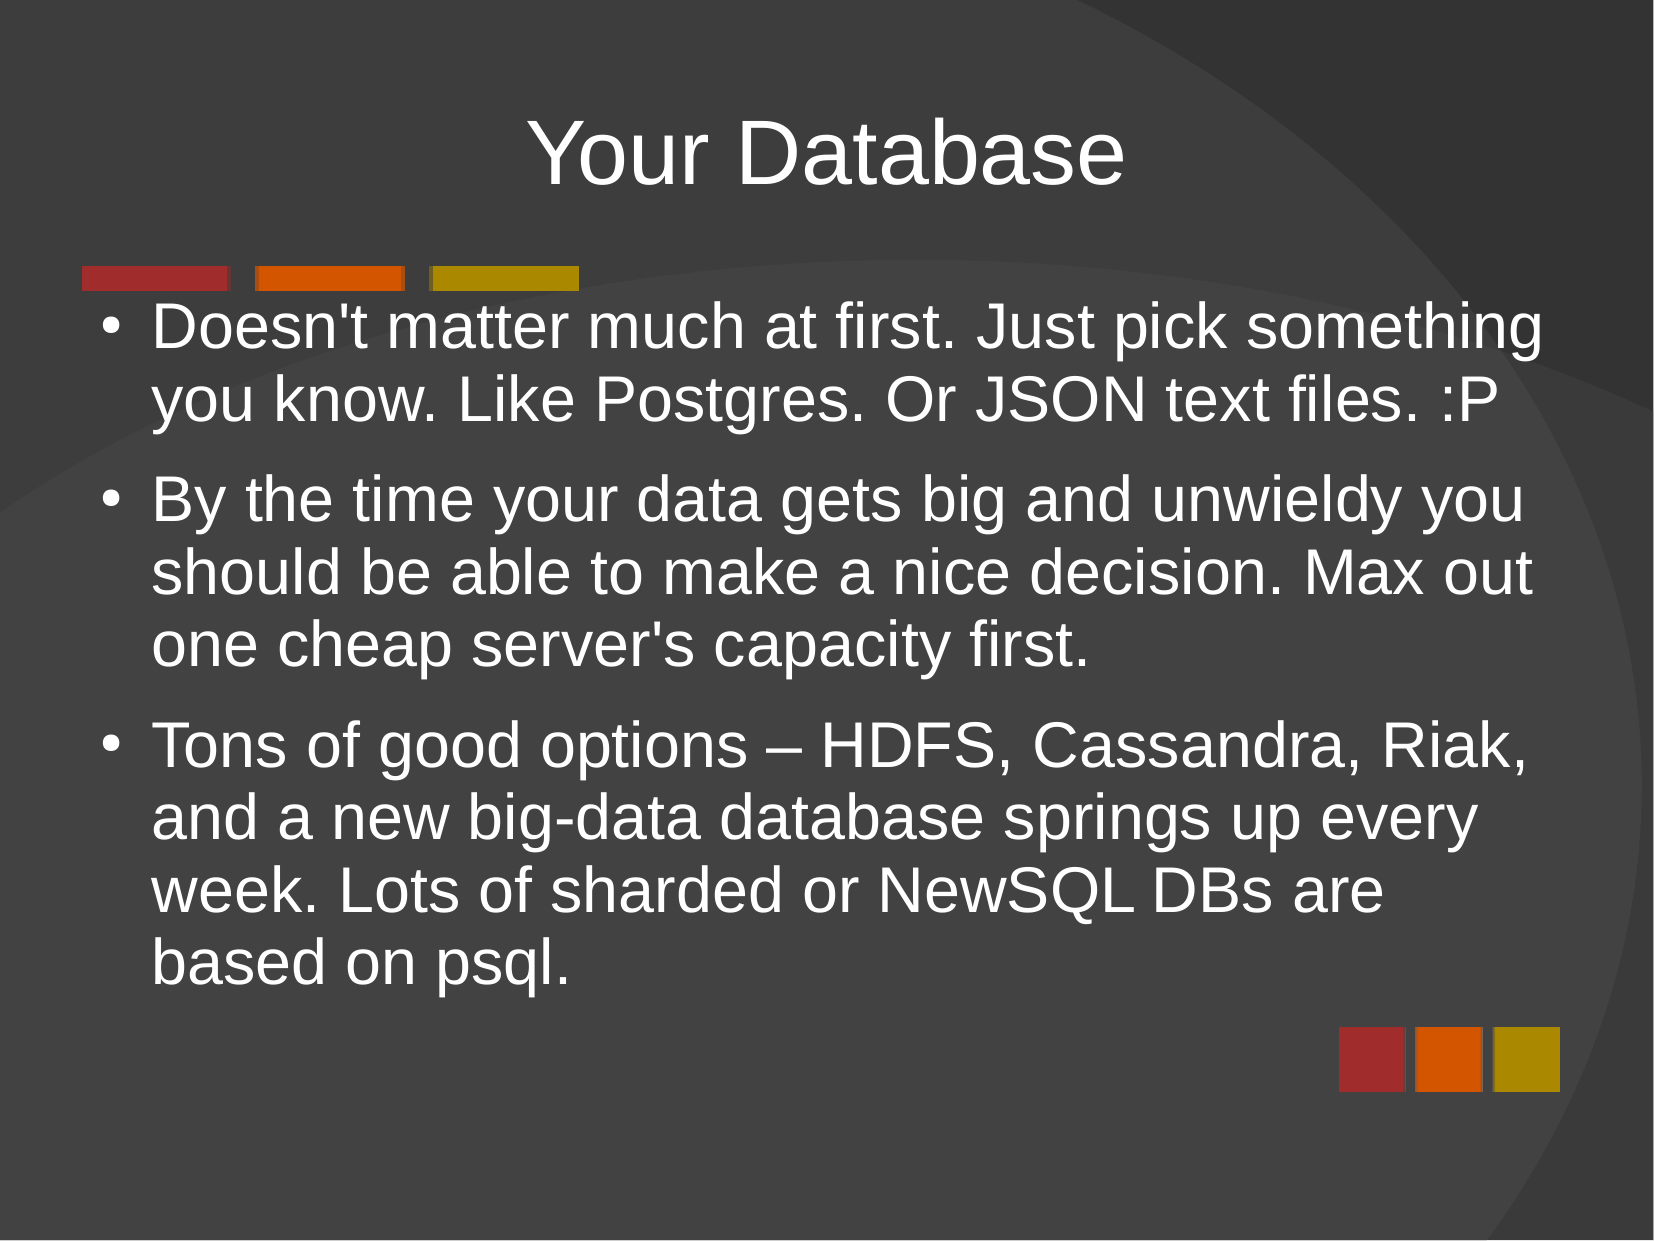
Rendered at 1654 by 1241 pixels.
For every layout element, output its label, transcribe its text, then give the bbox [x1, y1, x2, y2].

picture [1339, 1027, 1560, 1092]
title Your Database [82, 49, 1571, 257]
picture [82, 266, 579, 290]
list Doesn't matter much at first. Just pick something you know. Like Postgres. Or JSON text files. :P By the time your data gets big and unwieldy you should be able to make a nice decision. Max out one cheap server's capacity first. Tons of good options – HDFS, Cassandra, Riak, and a new big-data database springs up every week. Lots of sharded or NewSQL DBs are based on psql. [82, 290, 1571, 1010]
